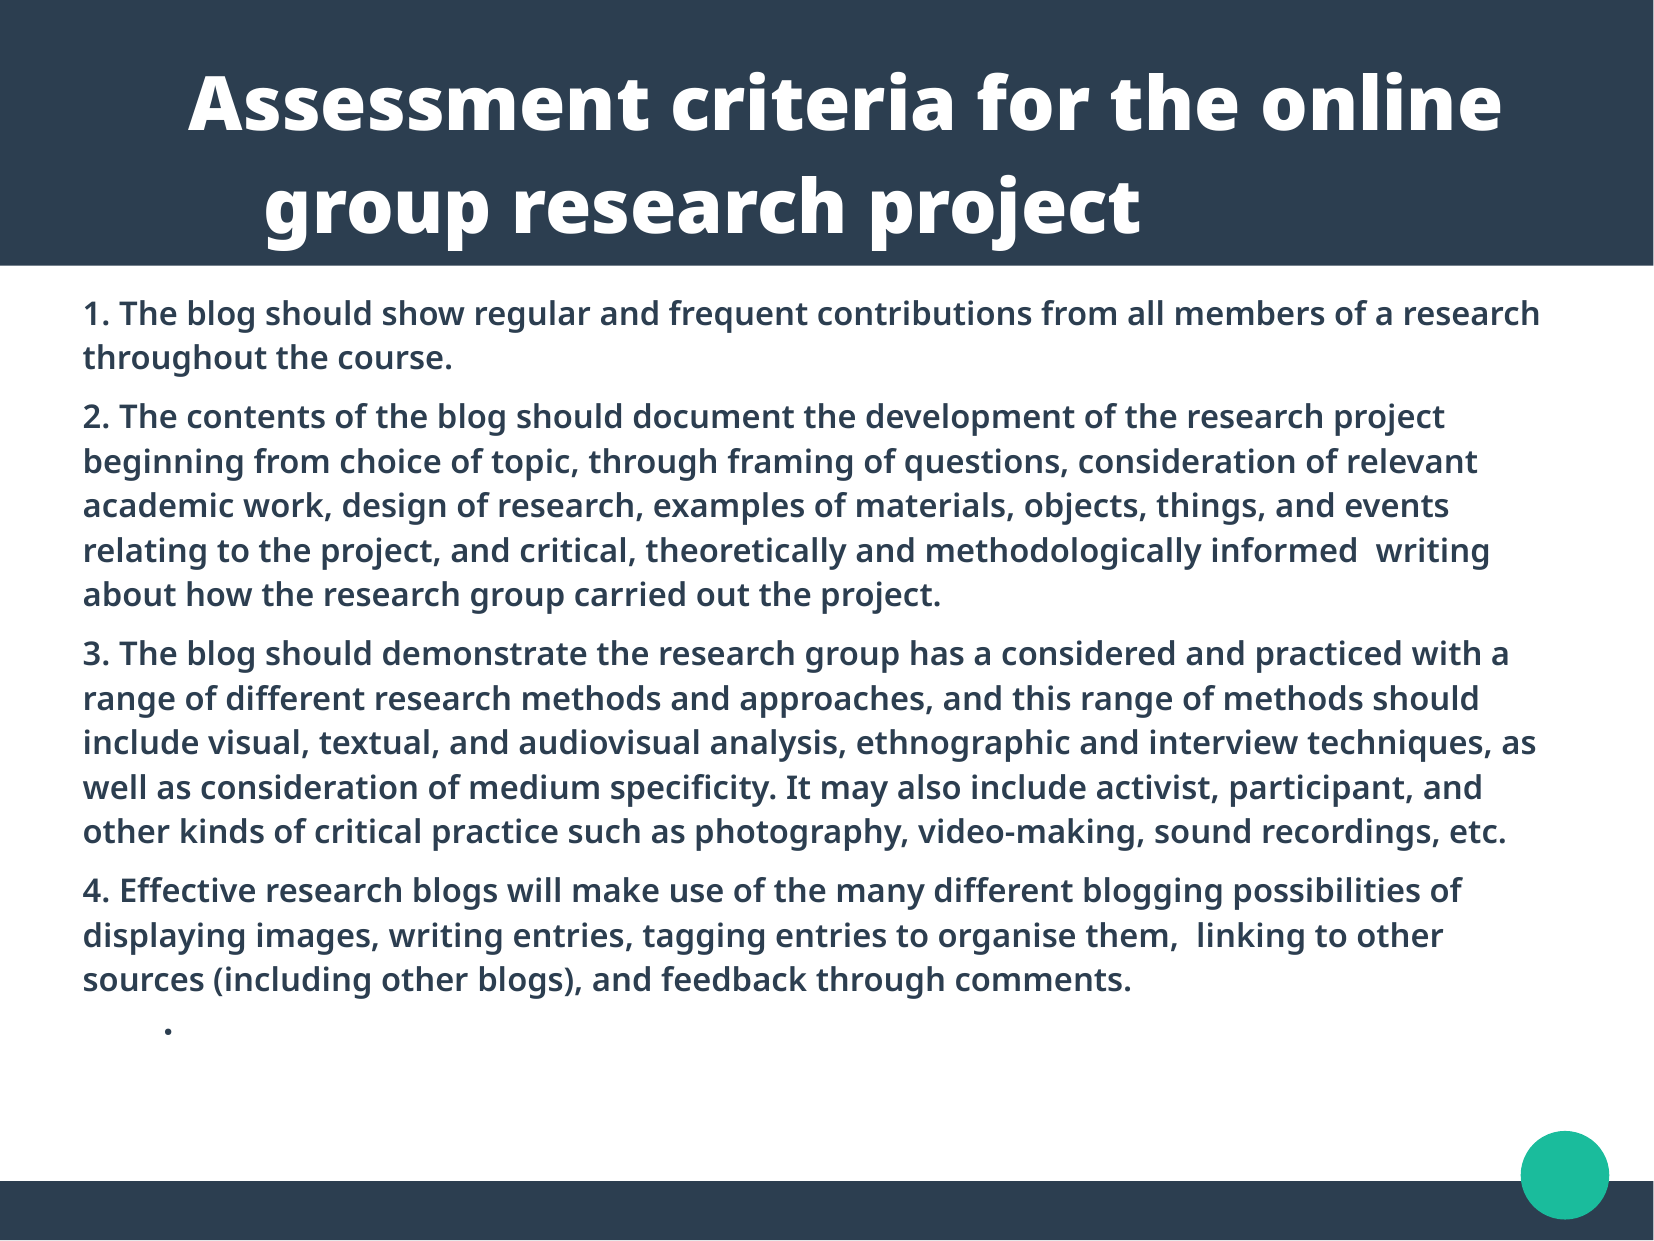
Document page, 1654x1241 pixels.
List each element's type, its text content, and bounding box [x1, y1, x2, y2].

title Assessment criteria for the online group research project [82, 49, 1571, 257]
list 1. The blog should show regular and frequent contributions from all members of a research throughout the course. 2. The contents of the blog should document the development of the research project beginning from choice of topic, through framing of questions, consideration of relevant academic work, design of research, examples of materials, objects, things, and events relating to the project, and critical, theoretically and methodologically informed writing about how the research group carried out the project. 3. The blog should demonstrate the research group has a considered and practiced with a range of different research methods and approaches, and this range of methods should include visual, textual, and audiovisual analysis, ethnographic and interview techniques, as well as consideration of medium specificity. It may also include activist, participant, and other kinds of critical practice such as photography, video-making, sound recordings, etc. 4. Effective research blogs will make use of the many different blogging possibilities of displaying images, writing entries, tagging entries to organise them, linking to other sources (including other blogs), and feedback through comments. [82, 290, 1571, 1010]
